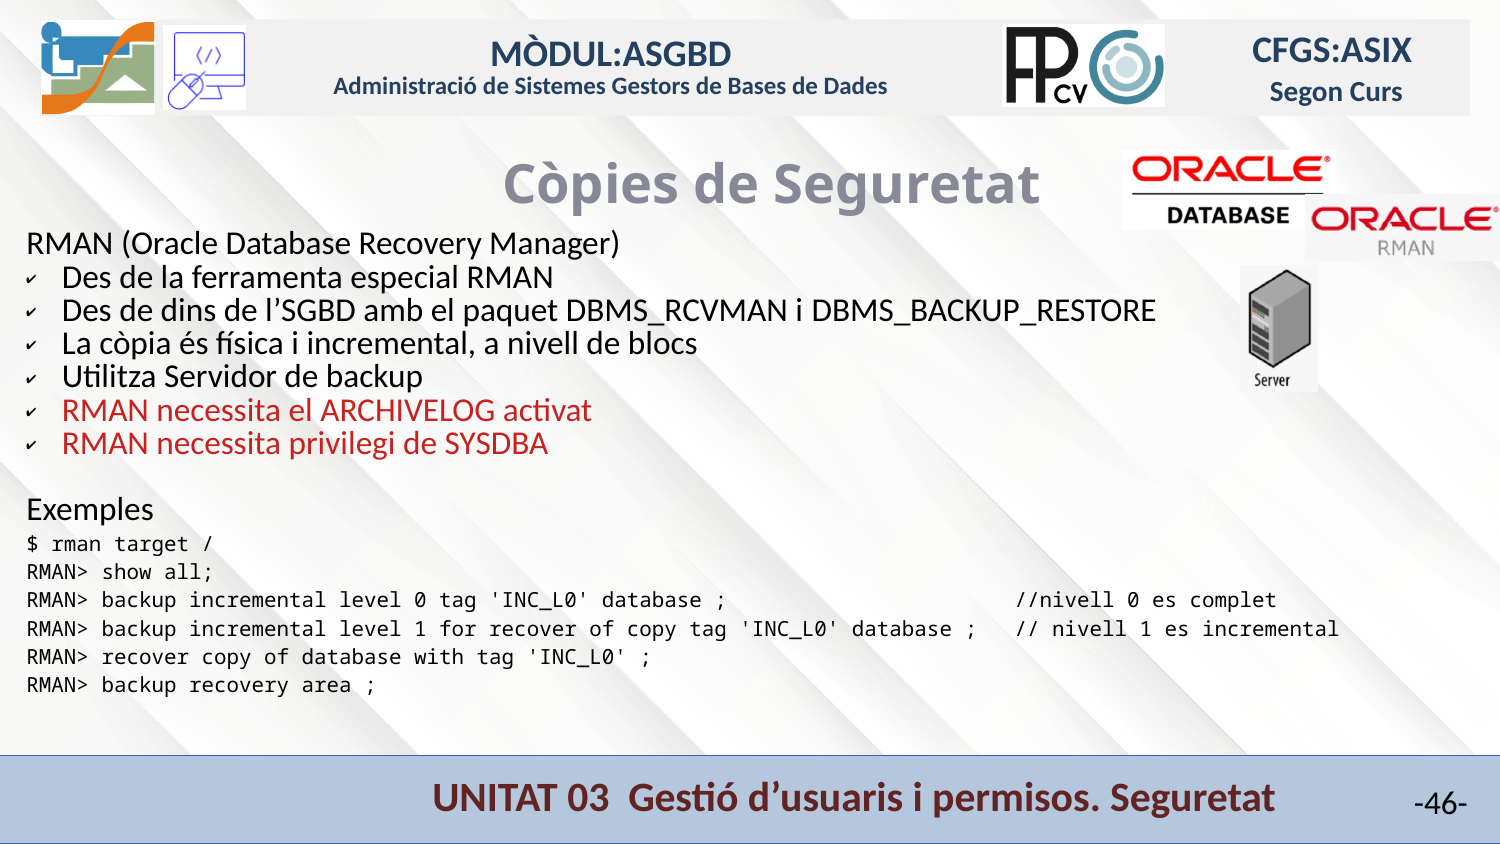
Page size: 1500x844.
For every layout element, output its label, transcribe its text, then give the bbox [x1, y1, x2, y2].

text_box RMAN (Oracle Database Recovery Manager) Des de la ferramenta especial RMAN Des de dins de l’SGBD amb el paquet DBMS_RCVMAN i DBMS_BACKUP_RESTORE La còpia és física i incremental, a nivell de blocs Utilitza Servidor de backup RMAN necessita el ARCHIVELOG activat RMAN necessita privilegi de SYSDBA Exemples $ rman target / RMAN> show all; RMAN> backup incremental level 0 tag 'INC_L0' database ; //nivell 0 es complet RMAN> backup incremental level 1 for recover of copy tag 'INC_L0' database ; // nivell 1 es incremental RMAN> recover copy of database with tag 'INC_L0' ; RMAN> backup recovery area ; [26, 229, 1472, 696]
picture [0, 0, 1500, 755]
title Còpies de Seguretat [502, 149, 1159, 229]
